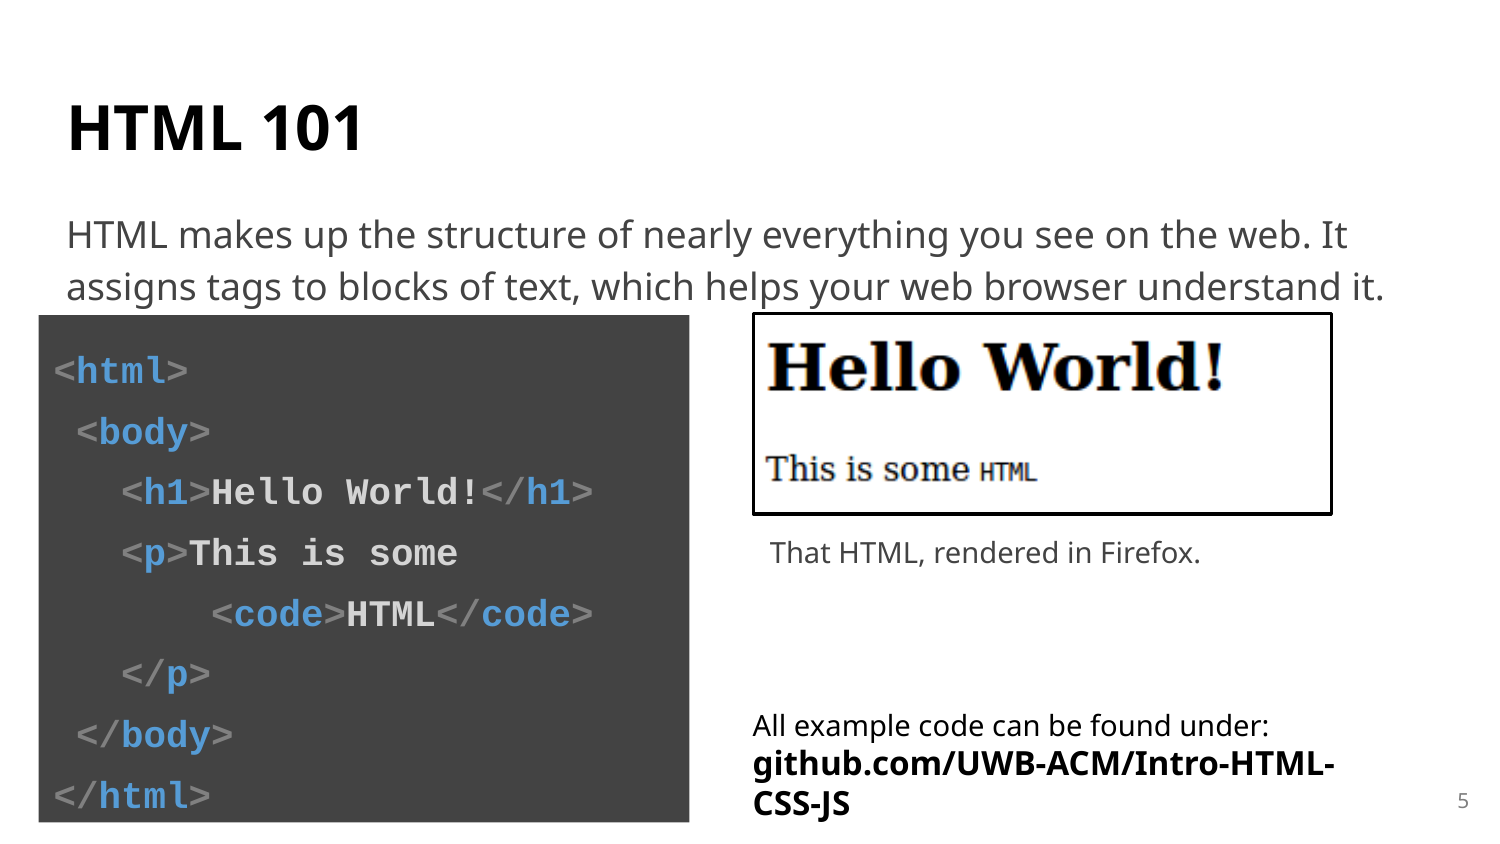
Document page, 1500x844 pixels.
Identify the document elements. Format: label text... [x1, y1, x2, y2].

title HTML 101 [51, 72, 1449, 176]
slide_number <number> [1394, 769, 1484, 834]
picture [754, 315, 1330, 513]
text_box <html> <body> <h1>Hello World!</h1> <p>This is some <code>HTML</code> </p> </body> </html> [38, 315, 690, 823]
text_box That HTML, rendered in Firefox. [754, 518, 1330, 577]
list HTML makes up the structure of nearly everything you see on the web. It assigns tags to blocks of text, which helps your web browser understand it. [51, 189, 1449, 331]
text_box All example code can be found under: github.com/UWB-ACM/Intro-HTML-CSS-JS [737, 692, 1418, 810]
